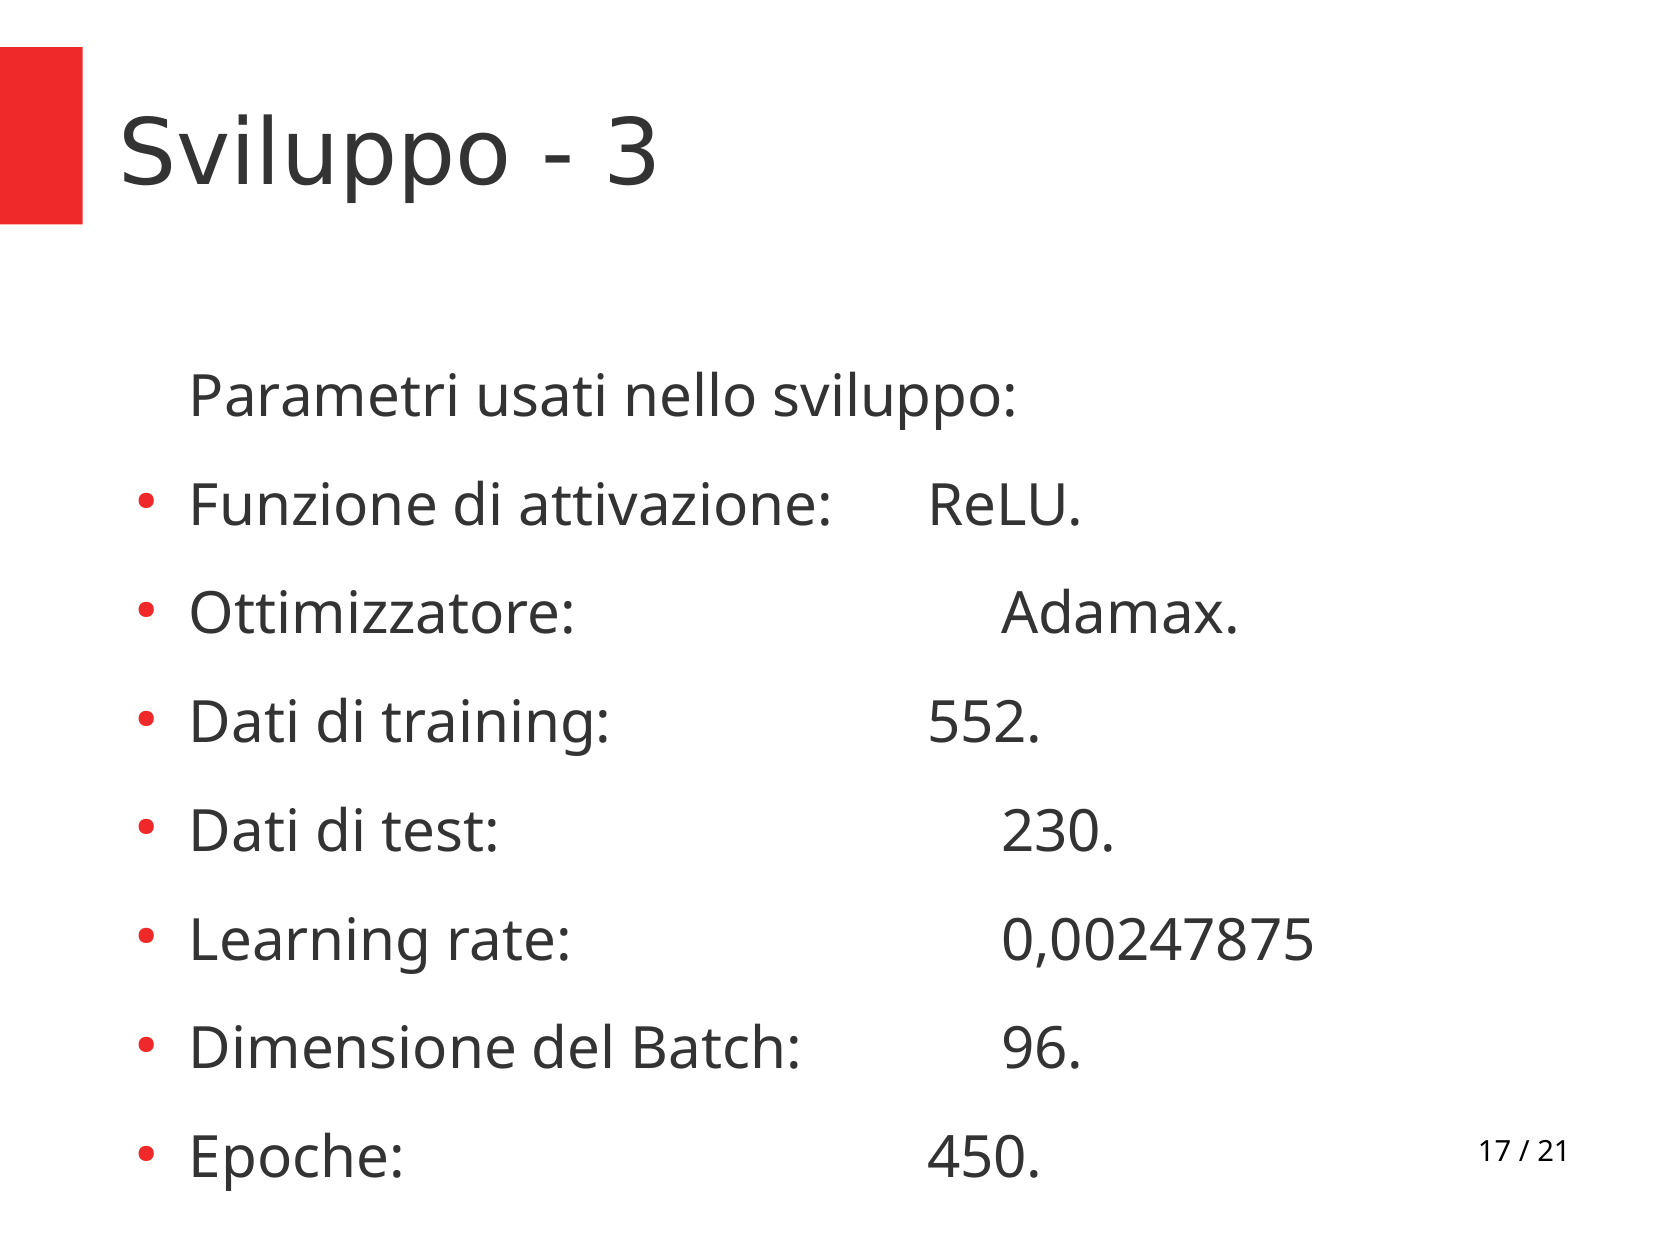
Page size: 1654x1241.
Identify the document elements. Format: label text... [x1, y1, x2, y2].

list Parametri usati nello sviluppo: Funzione di attivazione: ReLU. Ottimizzatore: Adamax. Dati di training: 552. Dati di test: 230. Learning rate: 0,00247875 Dimensione del Batch: 96. Epoche: 450. [118, 354, 1536, 1074]
title Sviluppo - 3 [118, 49, 1571, 257]
